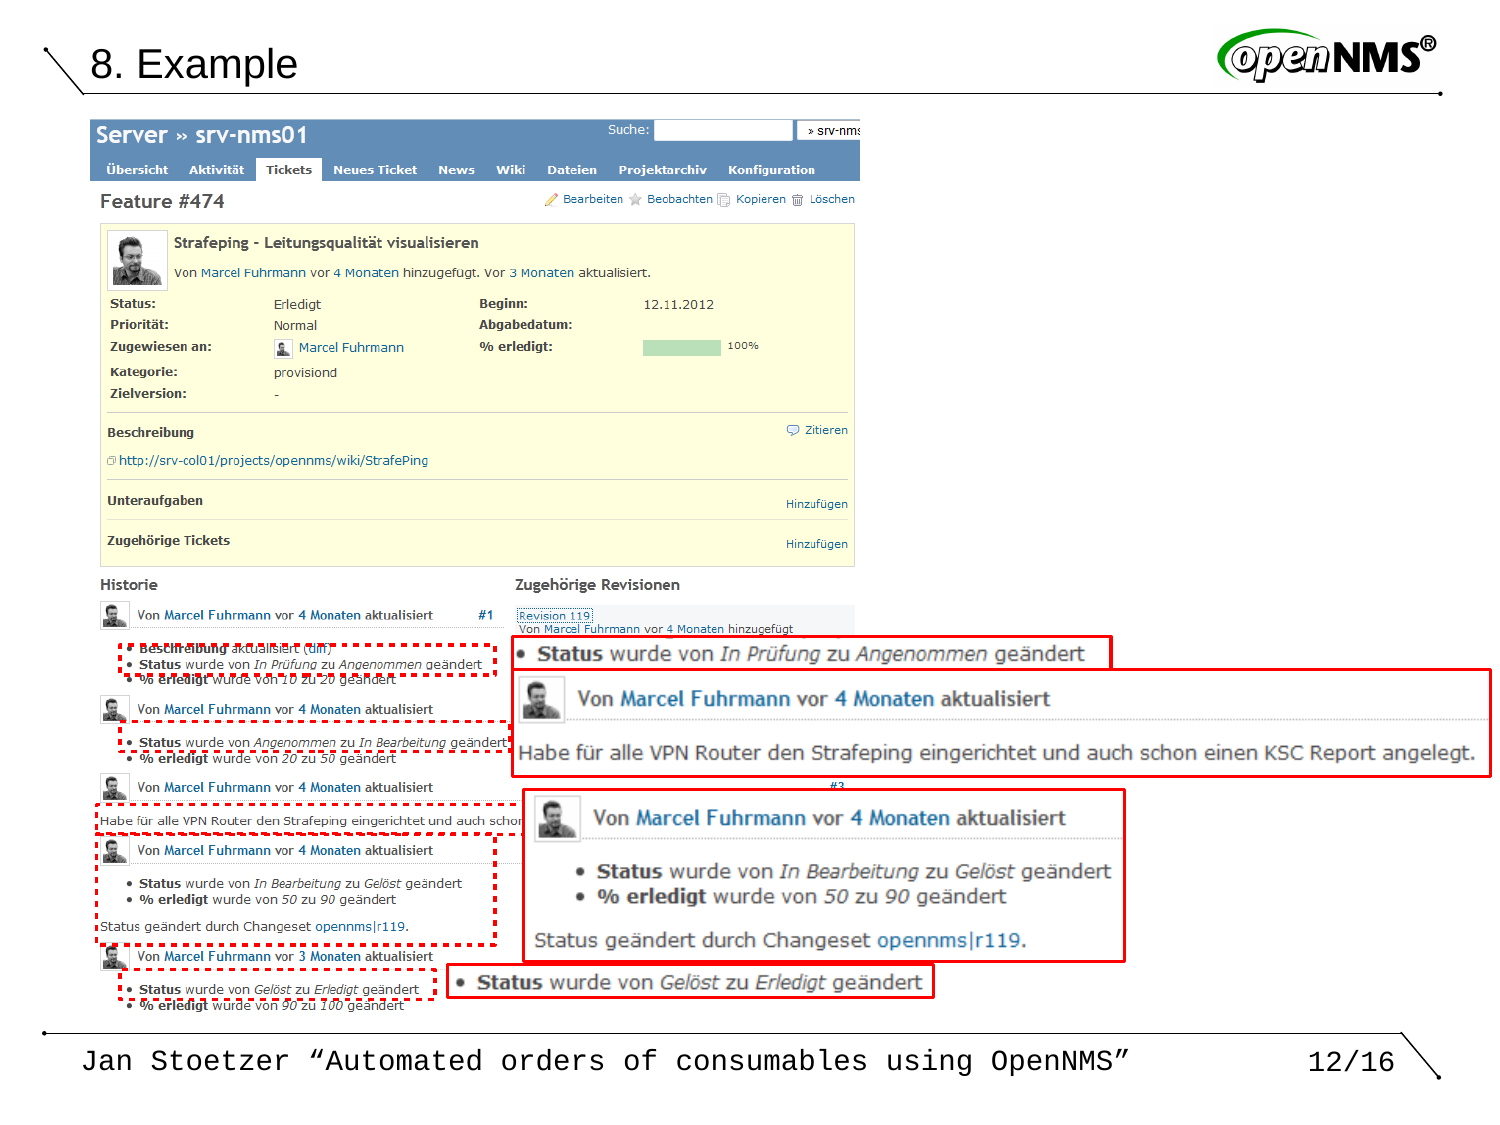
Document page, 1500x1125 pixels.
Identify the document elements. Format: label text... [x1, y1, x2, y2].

title 8. Example [90, 29, 691, 94]
picture [449, 966, 932, 996]
picture [90, 119, 860, 1021]
picture [514, 670, 1490, 776]
picture [1213, 24, 1441, 87]
picture [525, 791, 1124, 961]
picture [514, 637, 1110, 668]
